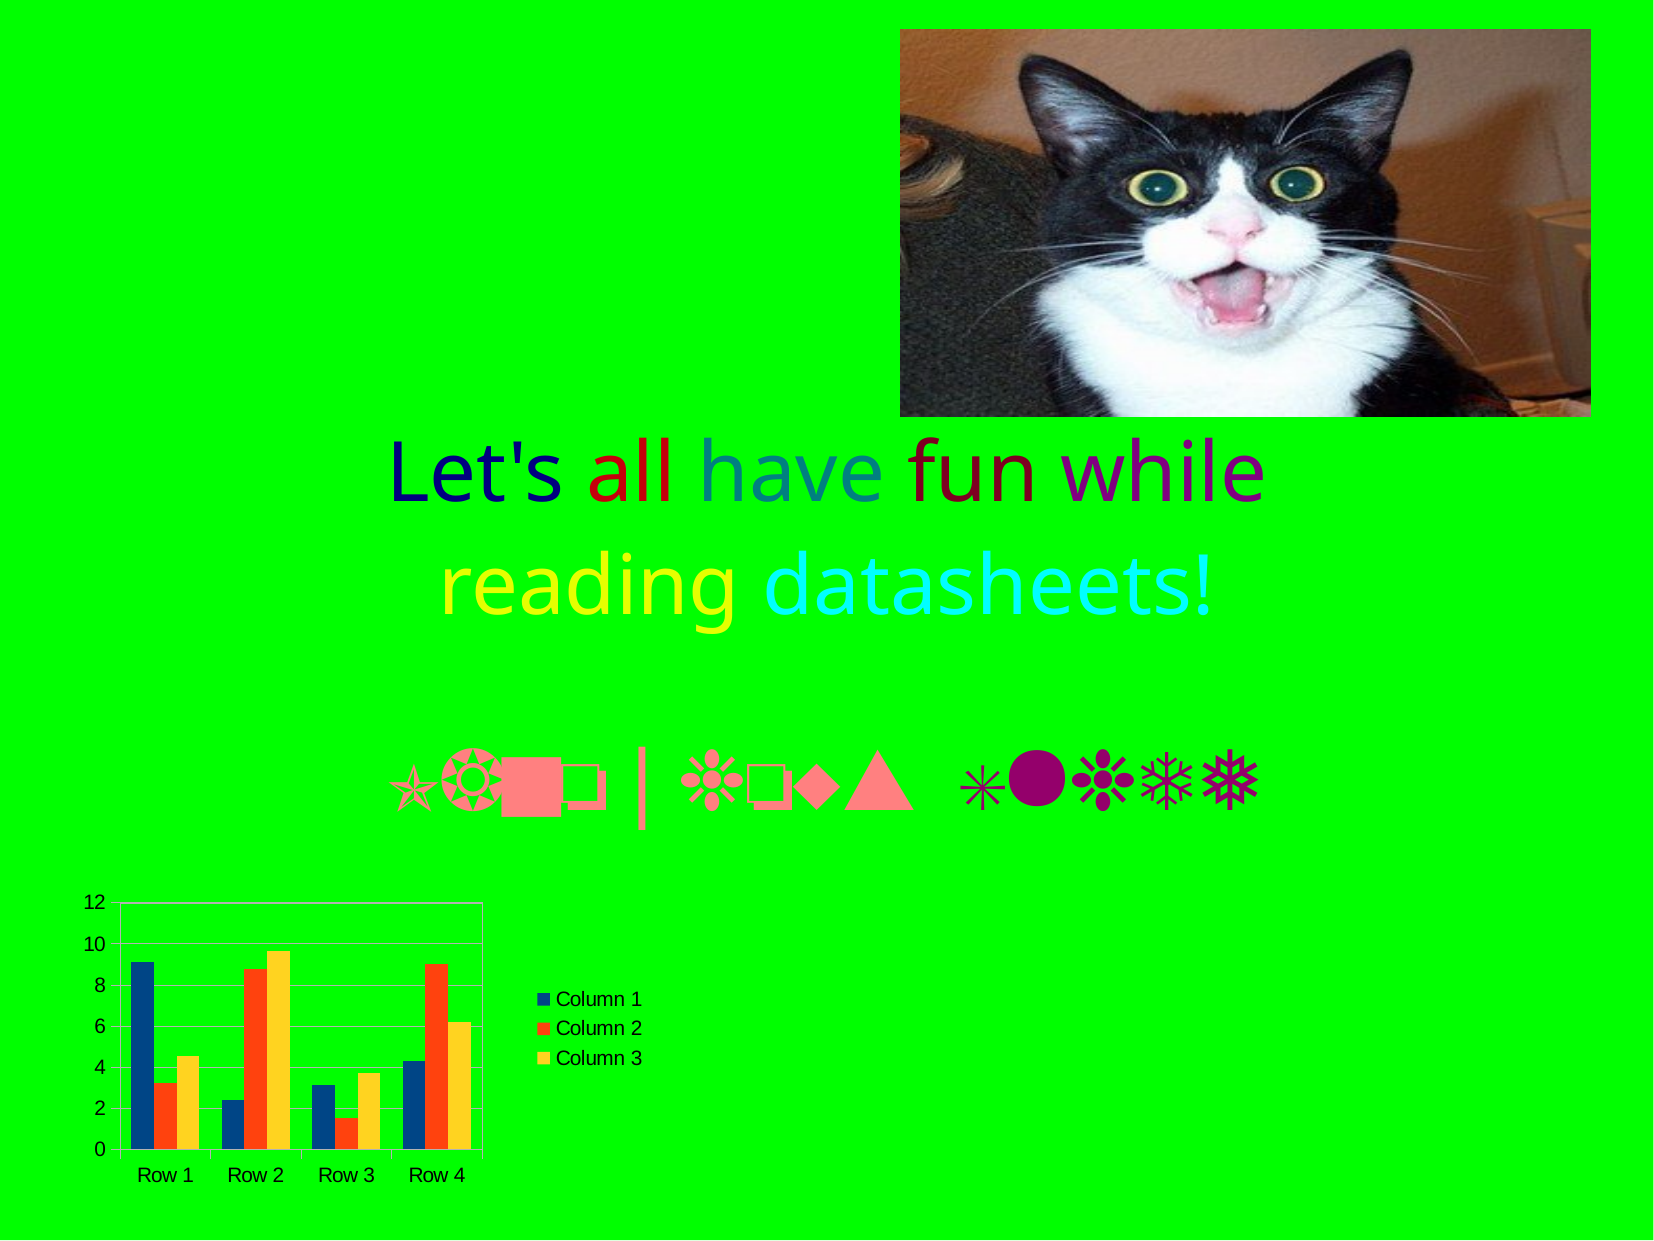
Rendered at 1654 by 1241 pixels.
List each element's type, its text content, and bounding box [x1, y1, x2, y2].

picture [900, 29, 1591, 417]
subtitle Let's all have fun while reading datasheets! Obnoxious Slide [0, 0, 1654, 1241]
chart [69, 846, 662, 1212]
